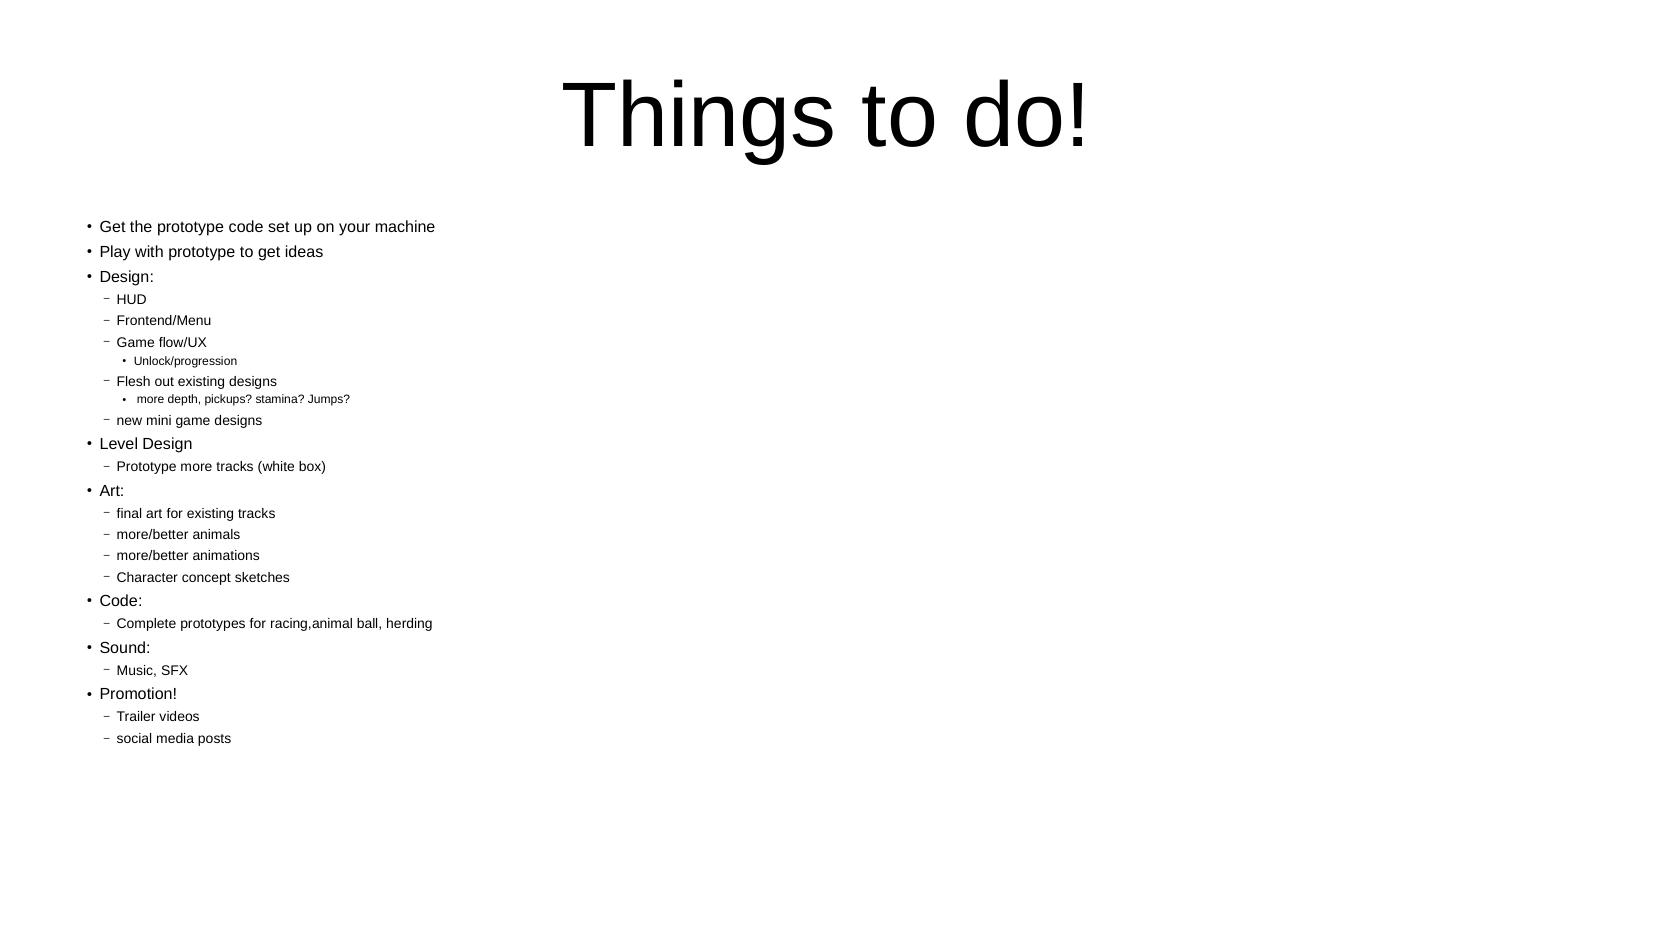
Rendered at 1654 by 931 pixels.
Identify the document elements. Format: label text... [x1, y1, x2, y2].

title Things to do! [82, 37, 1571, 193]
list Get the prototype code set up on your machine Play with prototype to get ideas Design: HUD Frontend/Menu Game flow/UX Unlock/progression Flesh out existing designs more depth, pickups? stamina? Jumps? new mini game designs Level Design Prototype more tracks (white box) Art: final art for existing tracks more/better animals more/better animations Character concept sketches Code: Complete prototypes for racing,animal ball, herding Sound: Music, SFX Promotion! Trailer videos social media posts [82, 217, 1571, 758]
